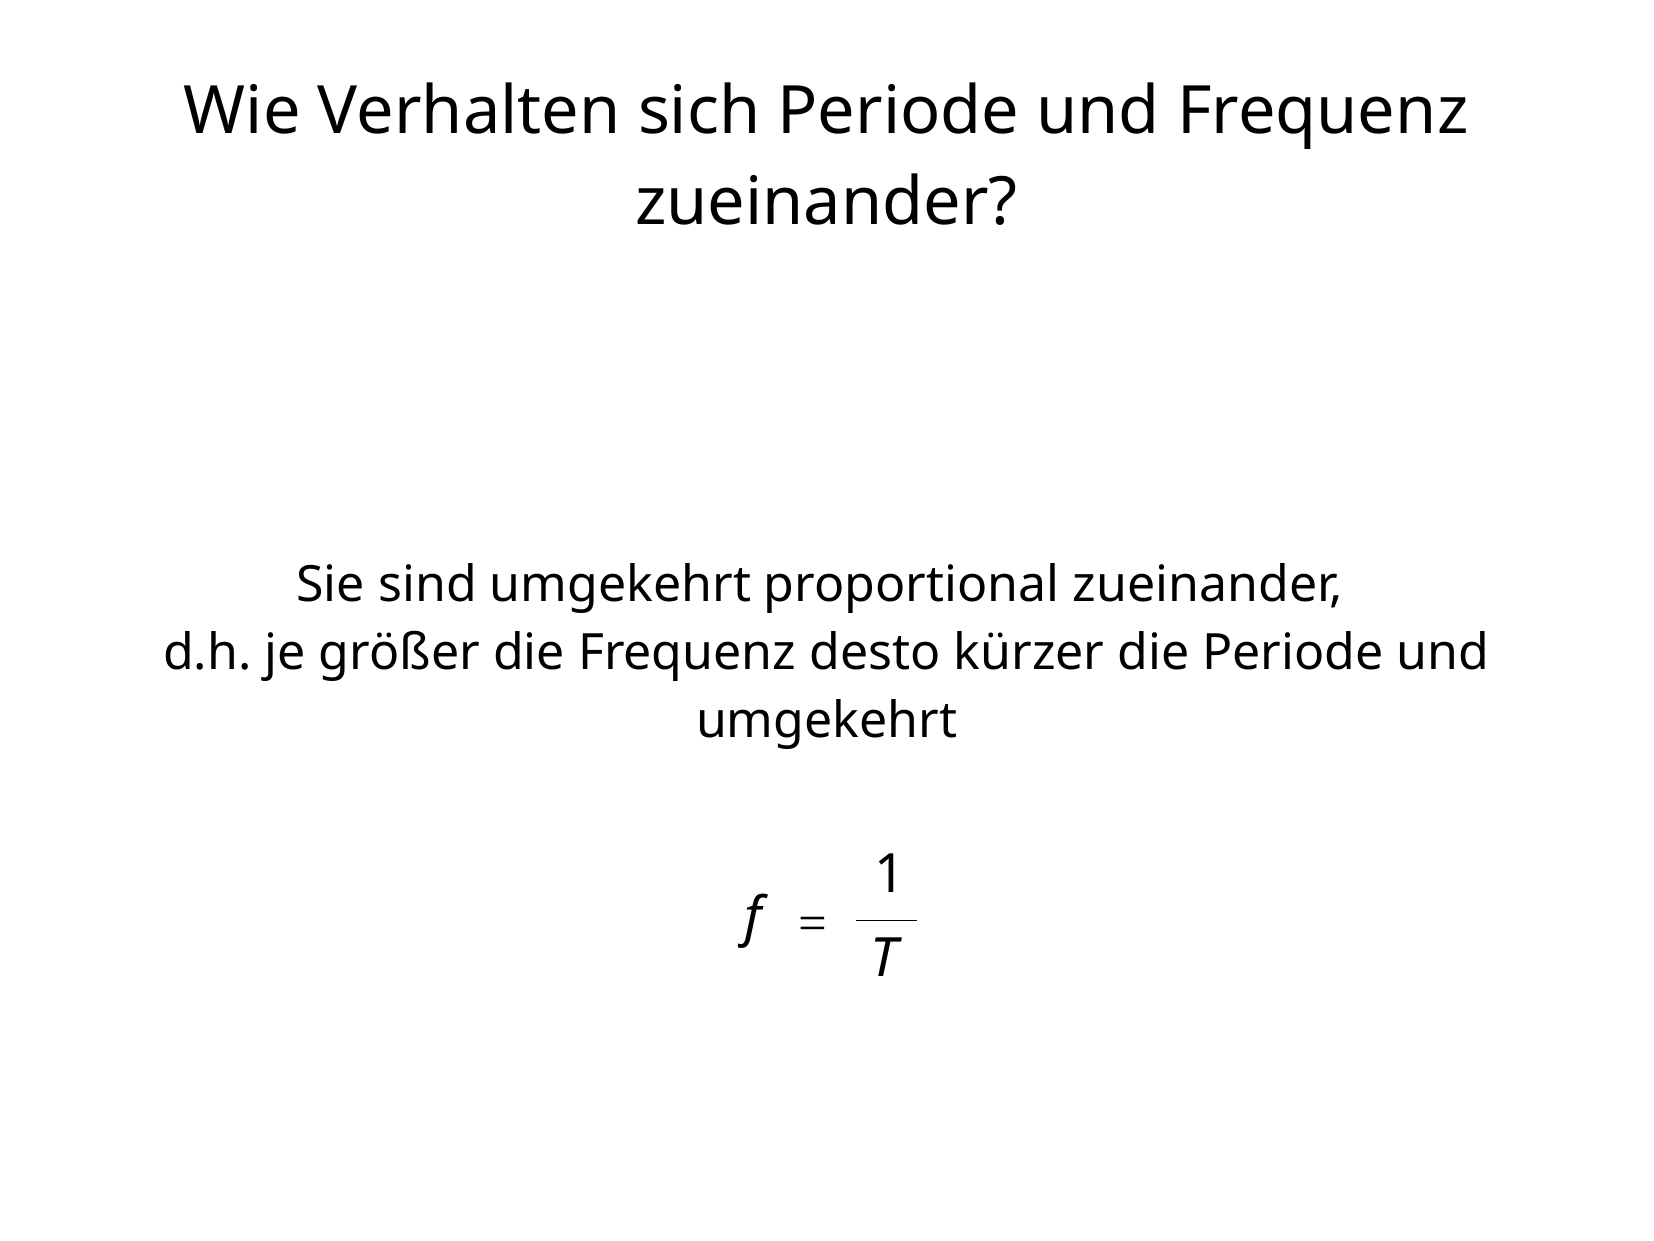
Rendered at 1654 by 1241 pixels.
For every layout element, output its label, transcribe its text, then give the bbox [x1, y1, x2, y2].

title Wie Verhalten sich Periode und Frequenz zueinander? [82, 49, 1571, 257]
chart [727, 840, 926, 991]
subtitle Sie sind umgekehrt proportional zueinander, d.h. je größer die Frequenz desto kürzer die Periode und umgekehrt [82, 290, 1571, 1010]
